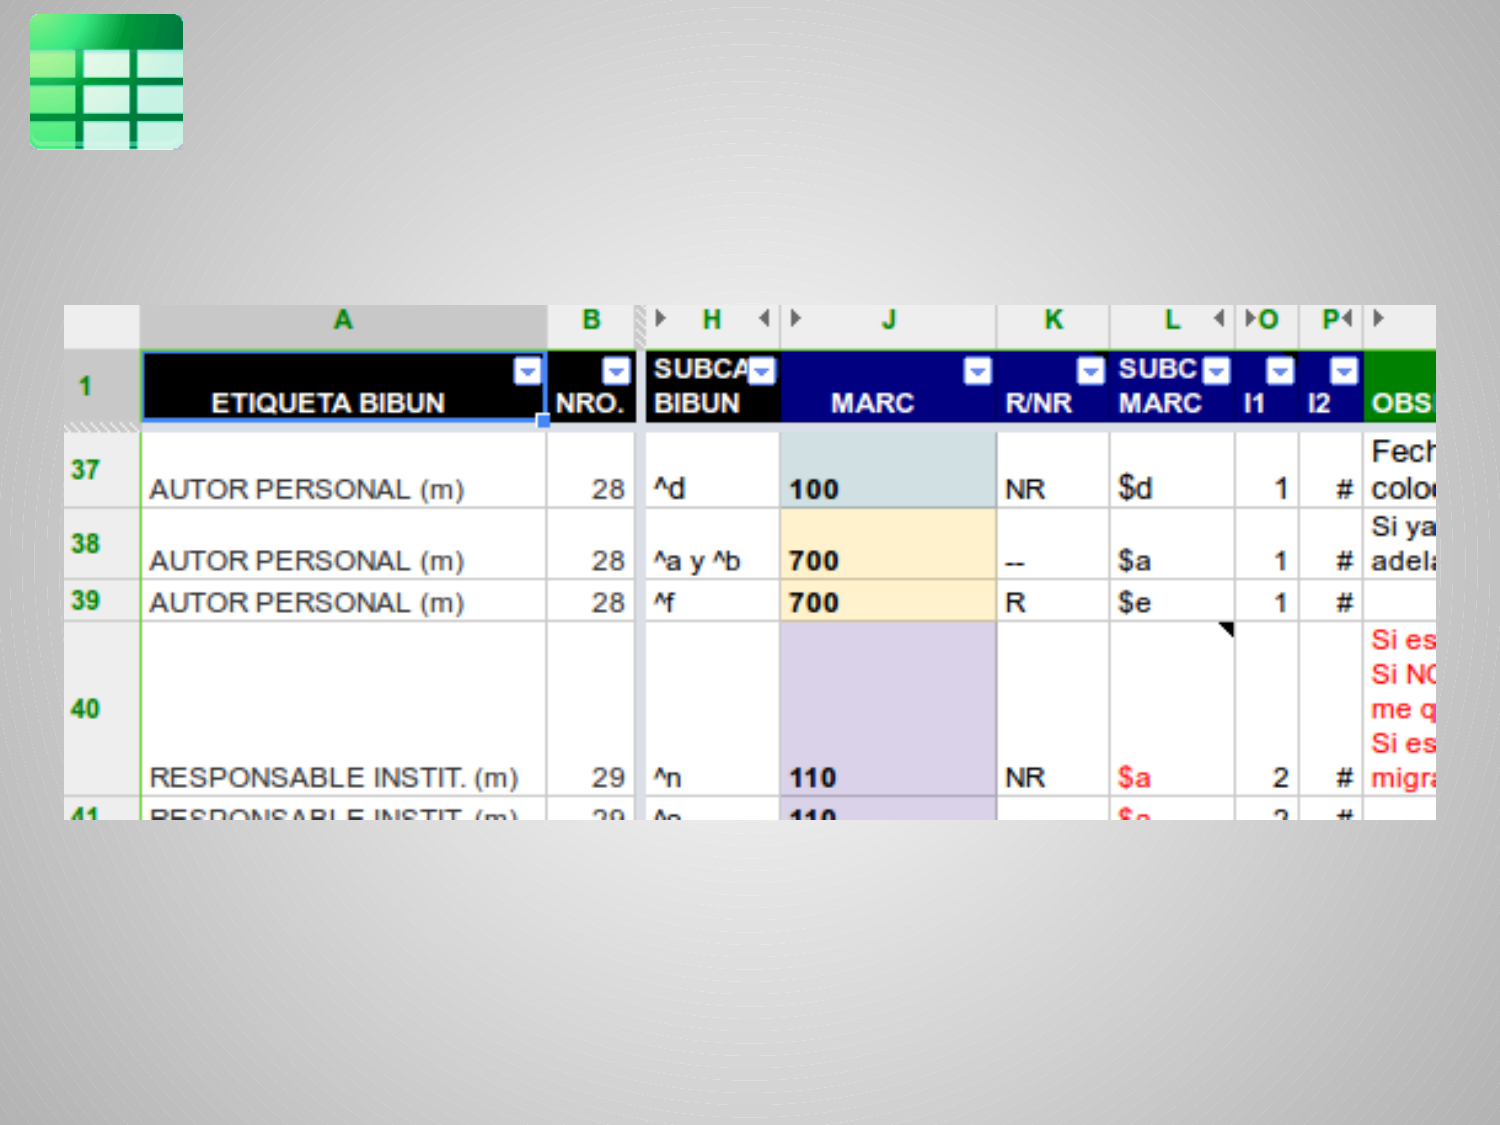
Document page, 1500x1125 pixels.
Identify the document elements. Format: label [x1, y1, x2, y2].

picture [64, 305, 1436, 820]
picture [30, 14, 183, 150]
